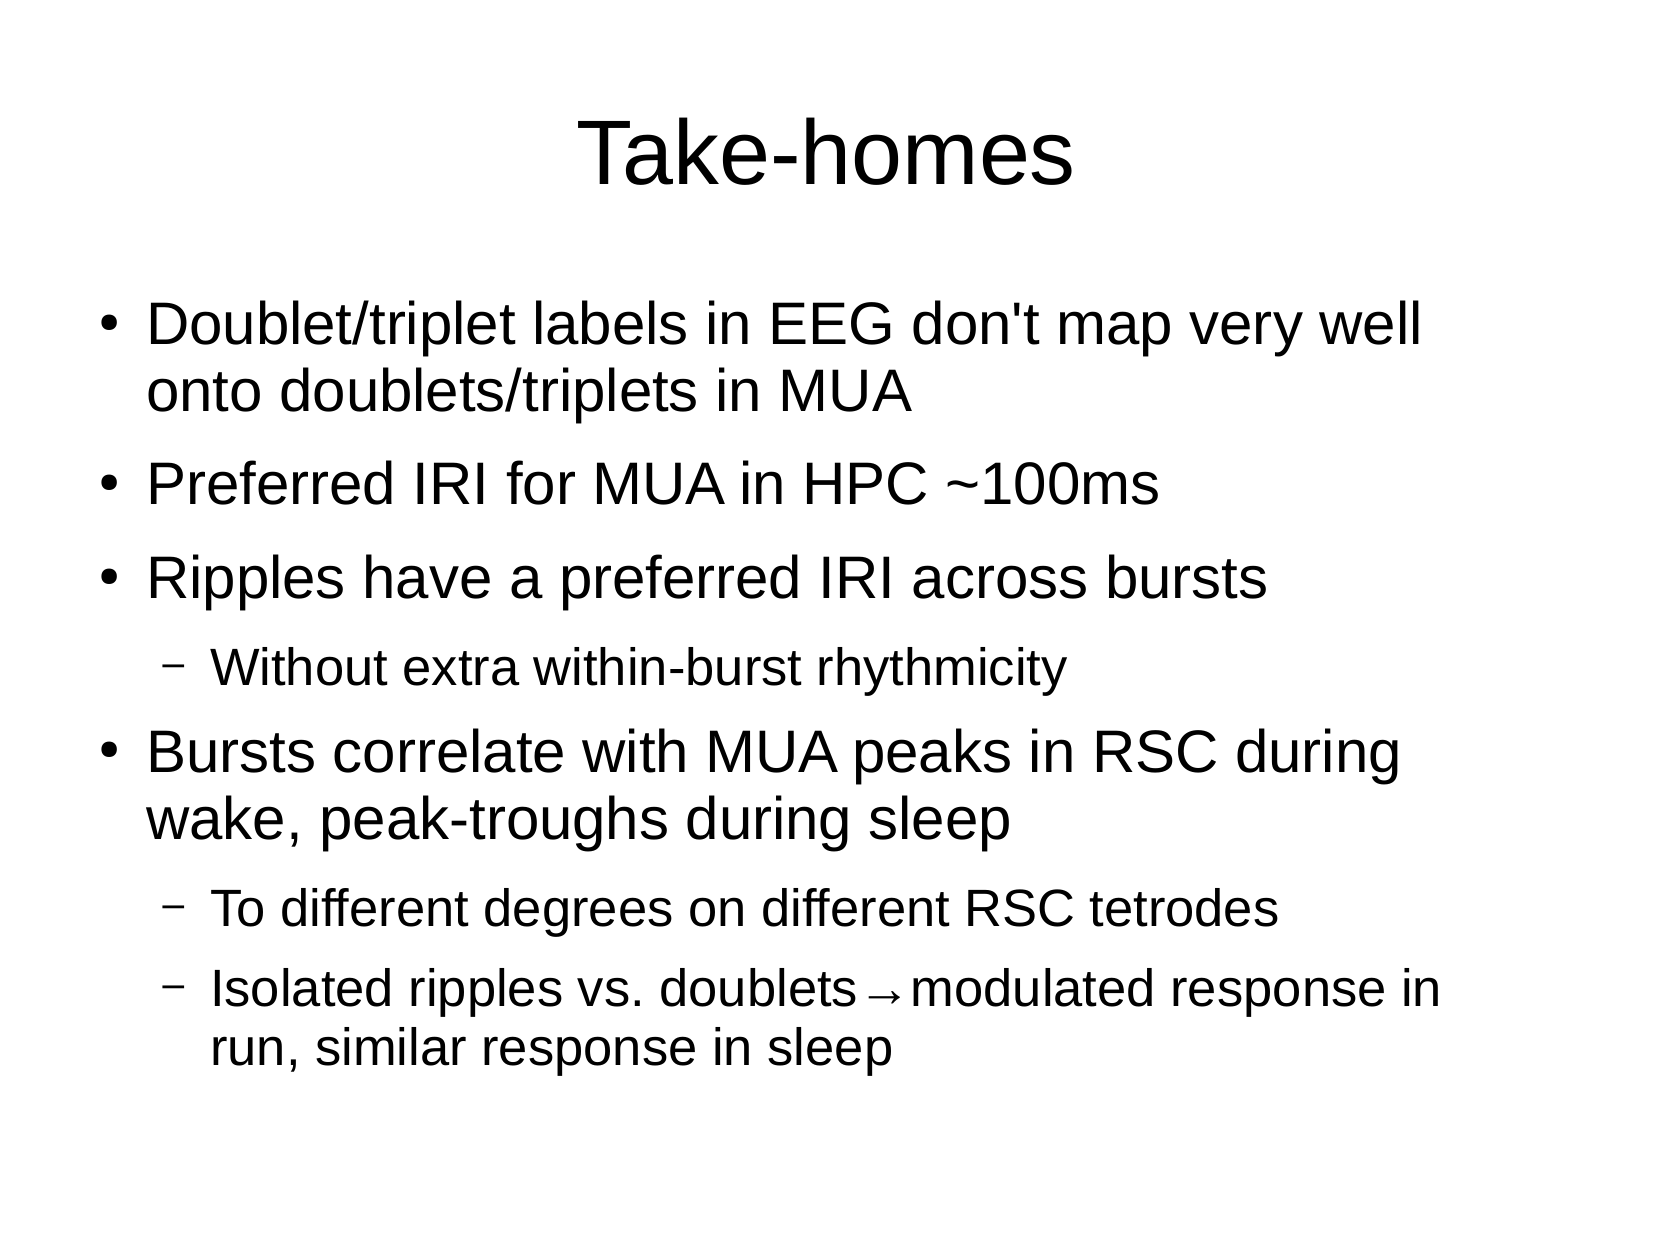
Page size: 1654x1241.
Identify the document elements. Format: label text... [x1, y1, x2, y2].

title Take-homes [82, 49, 1571, 257]
list Doublet/triplet labels in EEG don't map very well onto doublets/triplets in MUA Preferred IRI for MUA in HPC ~100ms Ripples have a preferred IRI across bursts Without extra within-burst rhythmicity Bursts correlate with MUA peaks in RSC during wake, peak-troughs during sleep To different degrees on different RSC tetrodes Isolated ripples vs. doublets→modulated response in run, similar response in sleep [82, 290, 1538, 1081]
